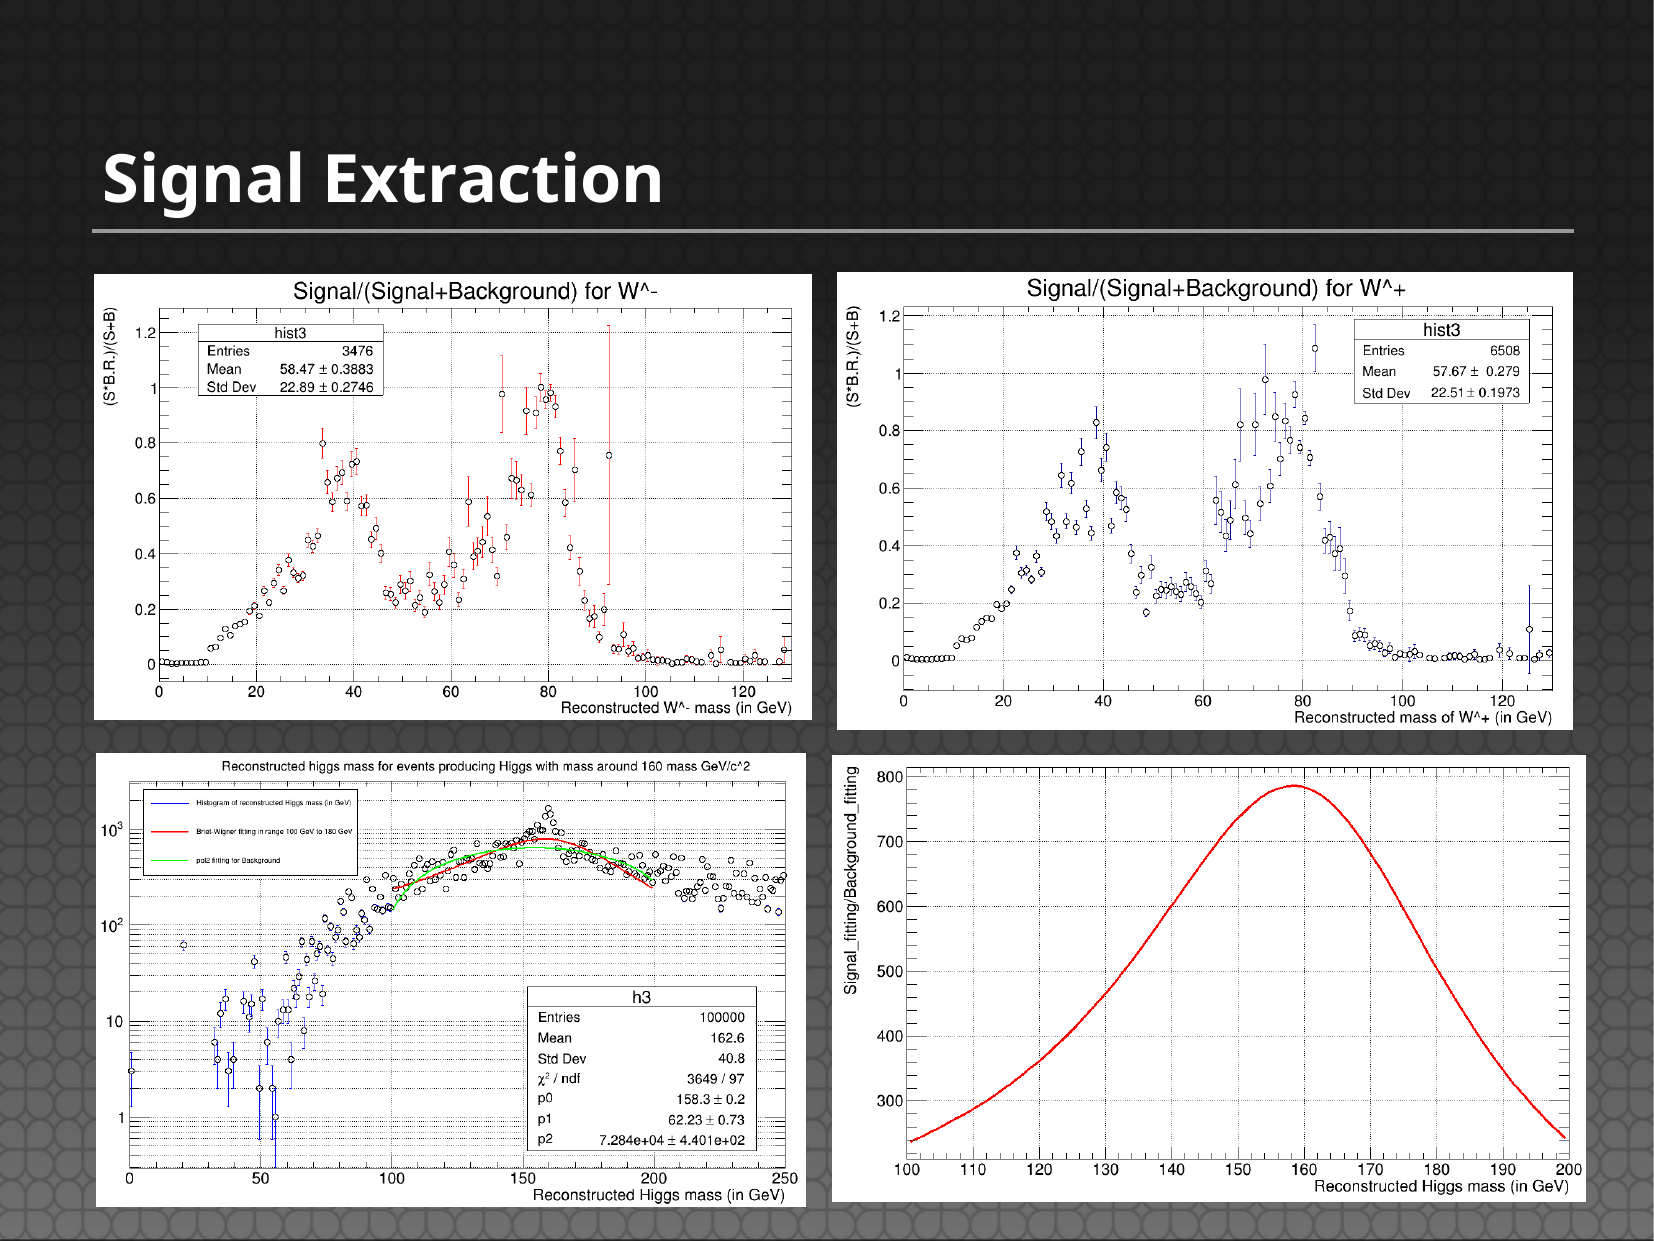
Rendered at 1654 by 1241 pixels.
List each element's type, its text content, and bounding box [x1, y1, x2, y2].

picture [0, 0, 1654, 1241]
title Signal Extraction [102, 110, 715, 244]
